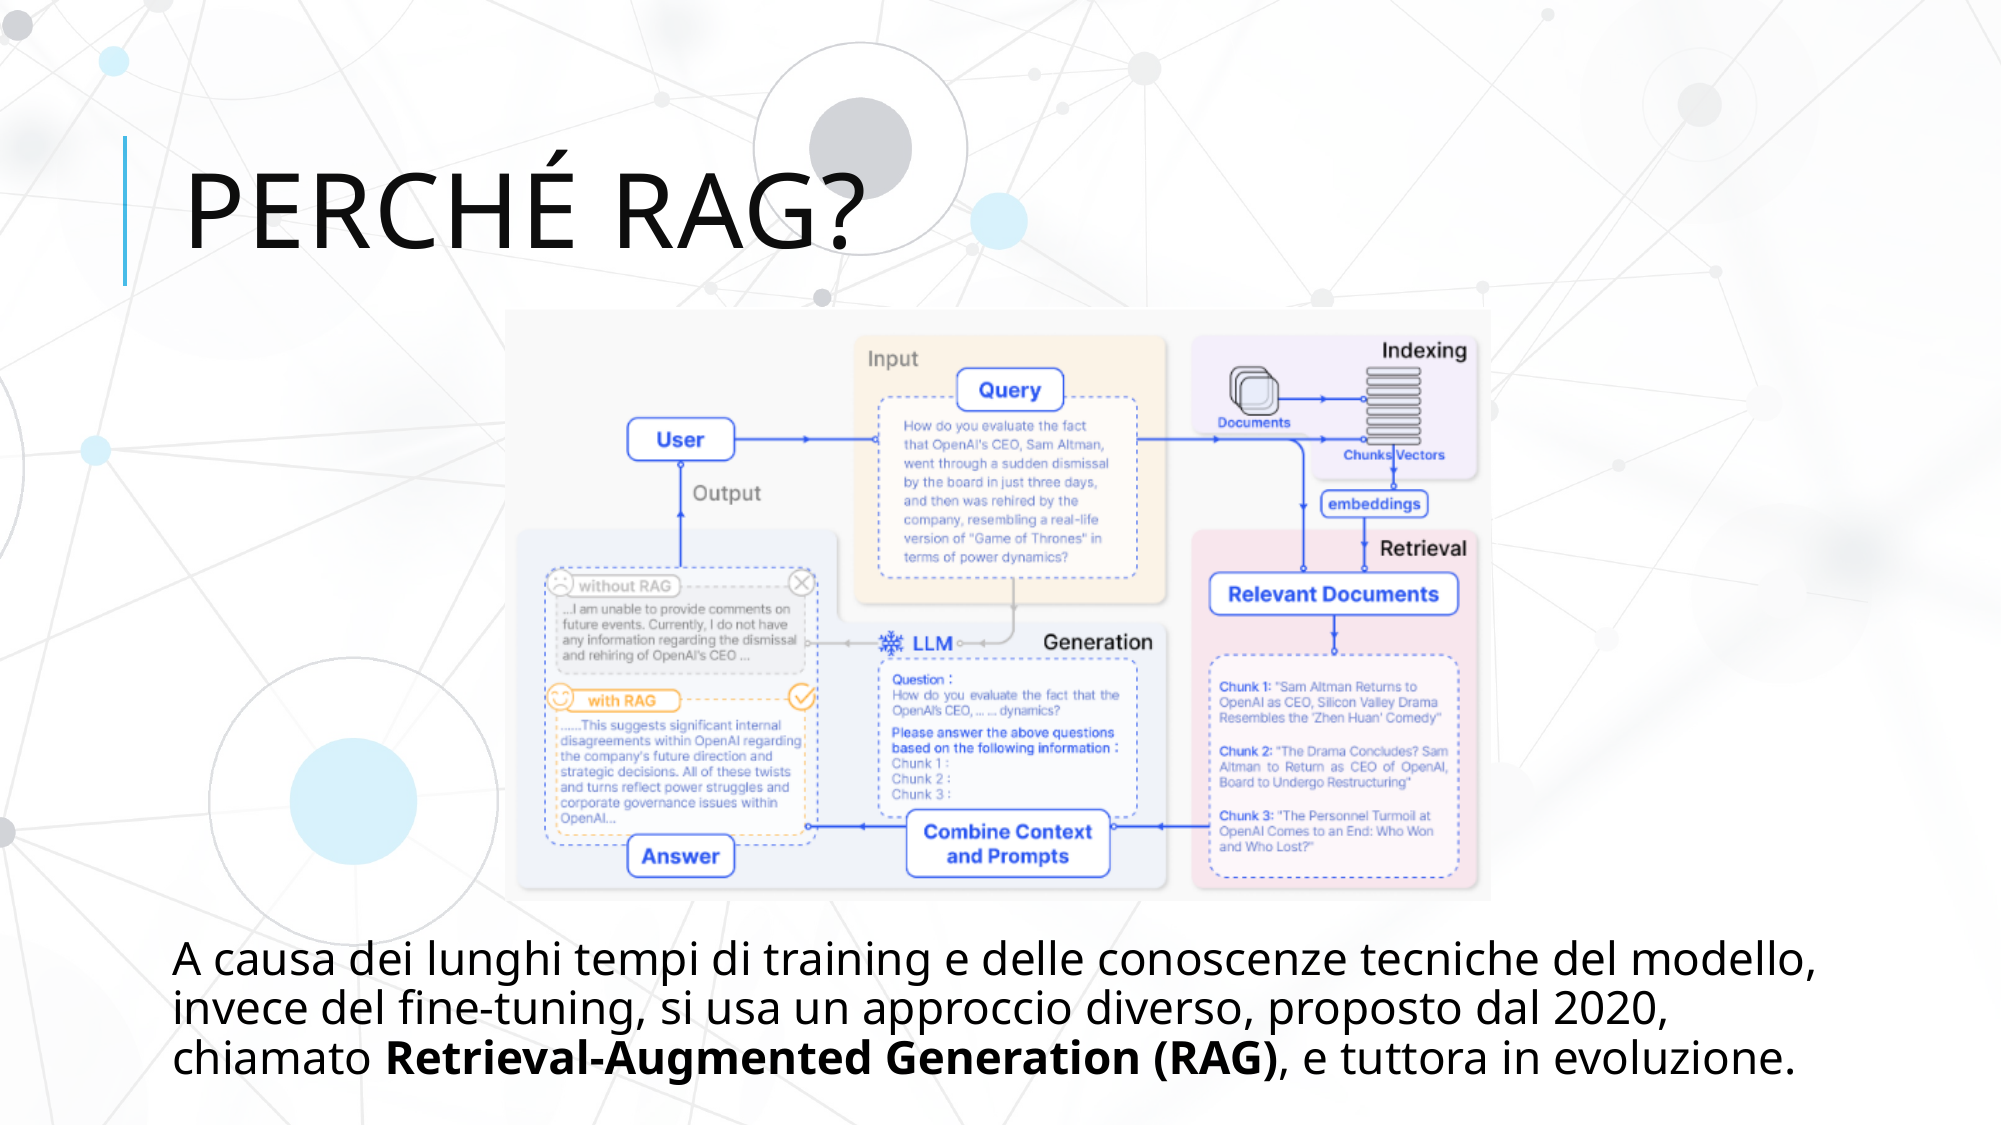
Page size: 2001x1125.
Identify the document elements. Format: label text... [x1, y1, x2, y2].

title PERCHÉ RAG? [168, 96, 1763, 342]
list A causa dei lunghi tempi di training e delle conoscenze tecniche del modello, invece del fine-tuning, si usa un approccio diverso, proposto dal 2020, chiamato Retrieval-Augmented Generation (RAG), e tuttora in evoluzione. [93, 928, 1862, 1096]
picture [0, 0, 2000, 1125]
